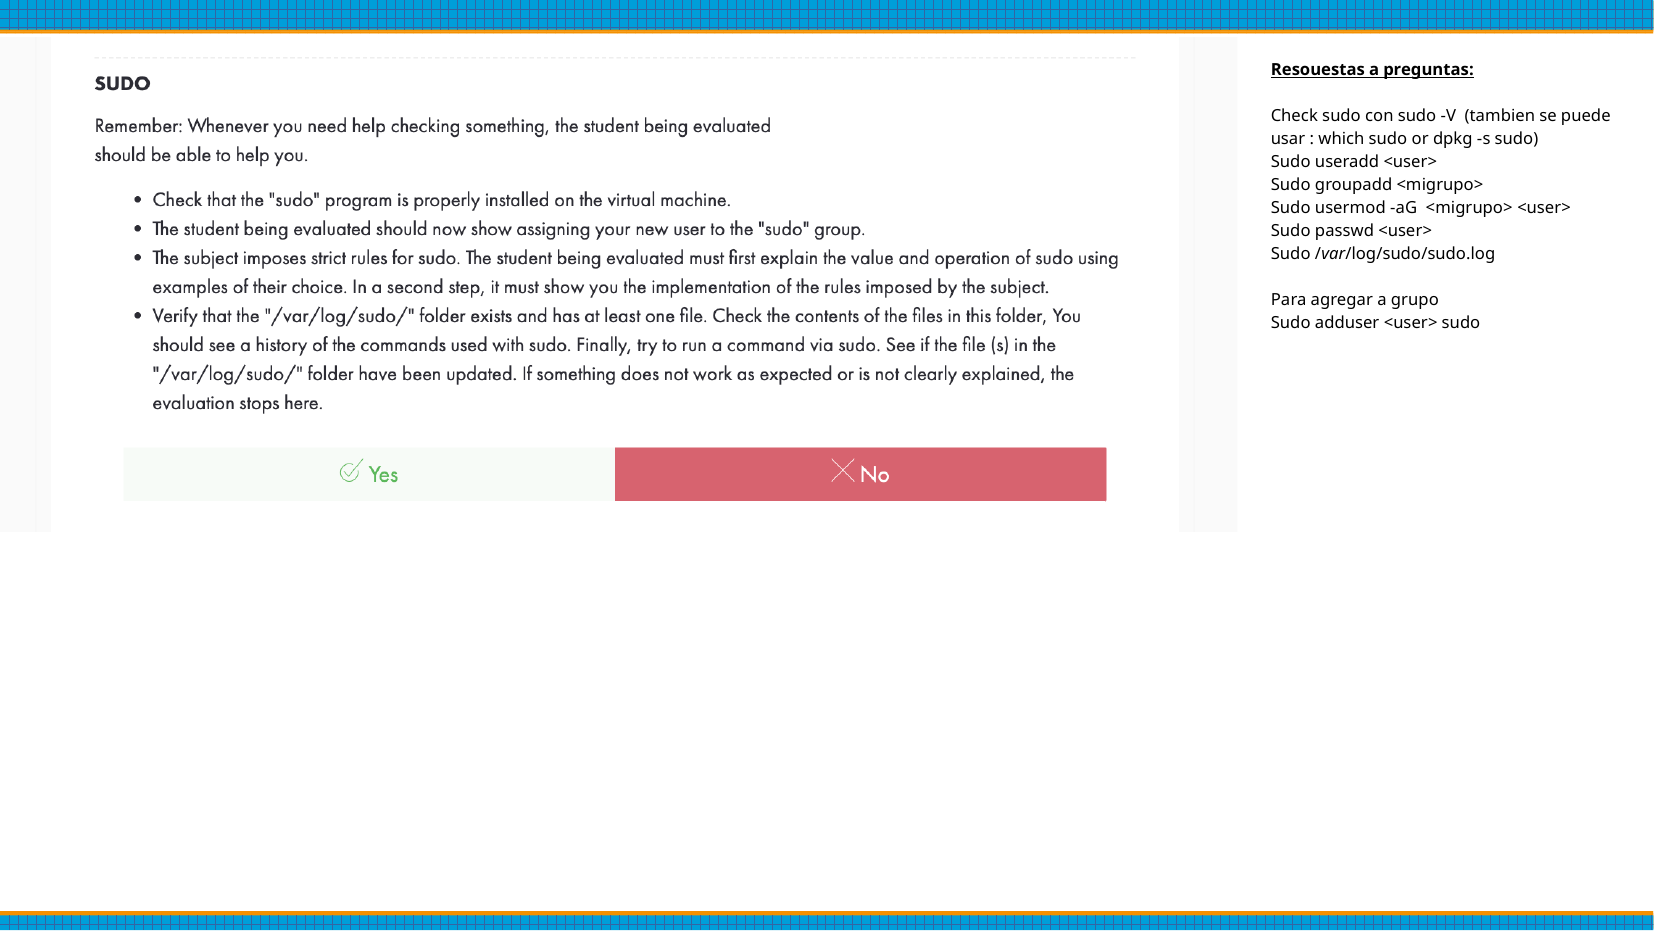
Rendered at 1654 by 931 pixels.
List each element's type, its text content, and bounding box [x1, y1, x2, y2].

list Resouestas a preguntas: Check sudo con sudo -V (tambien se puede usar : which sudo or dpkg -s sudo) Sudo useradd <user> Sudo groupadd <migrupo> Sudo usermod -aG <migrupo> <user> Sudo passwd <user> Sudo /var/log/sudo/sudo.log Para agregar a grupo Sudo adduser <user> sudo [1200, 57, 1651, 601]
picture [0, 37, 1238, 532]
